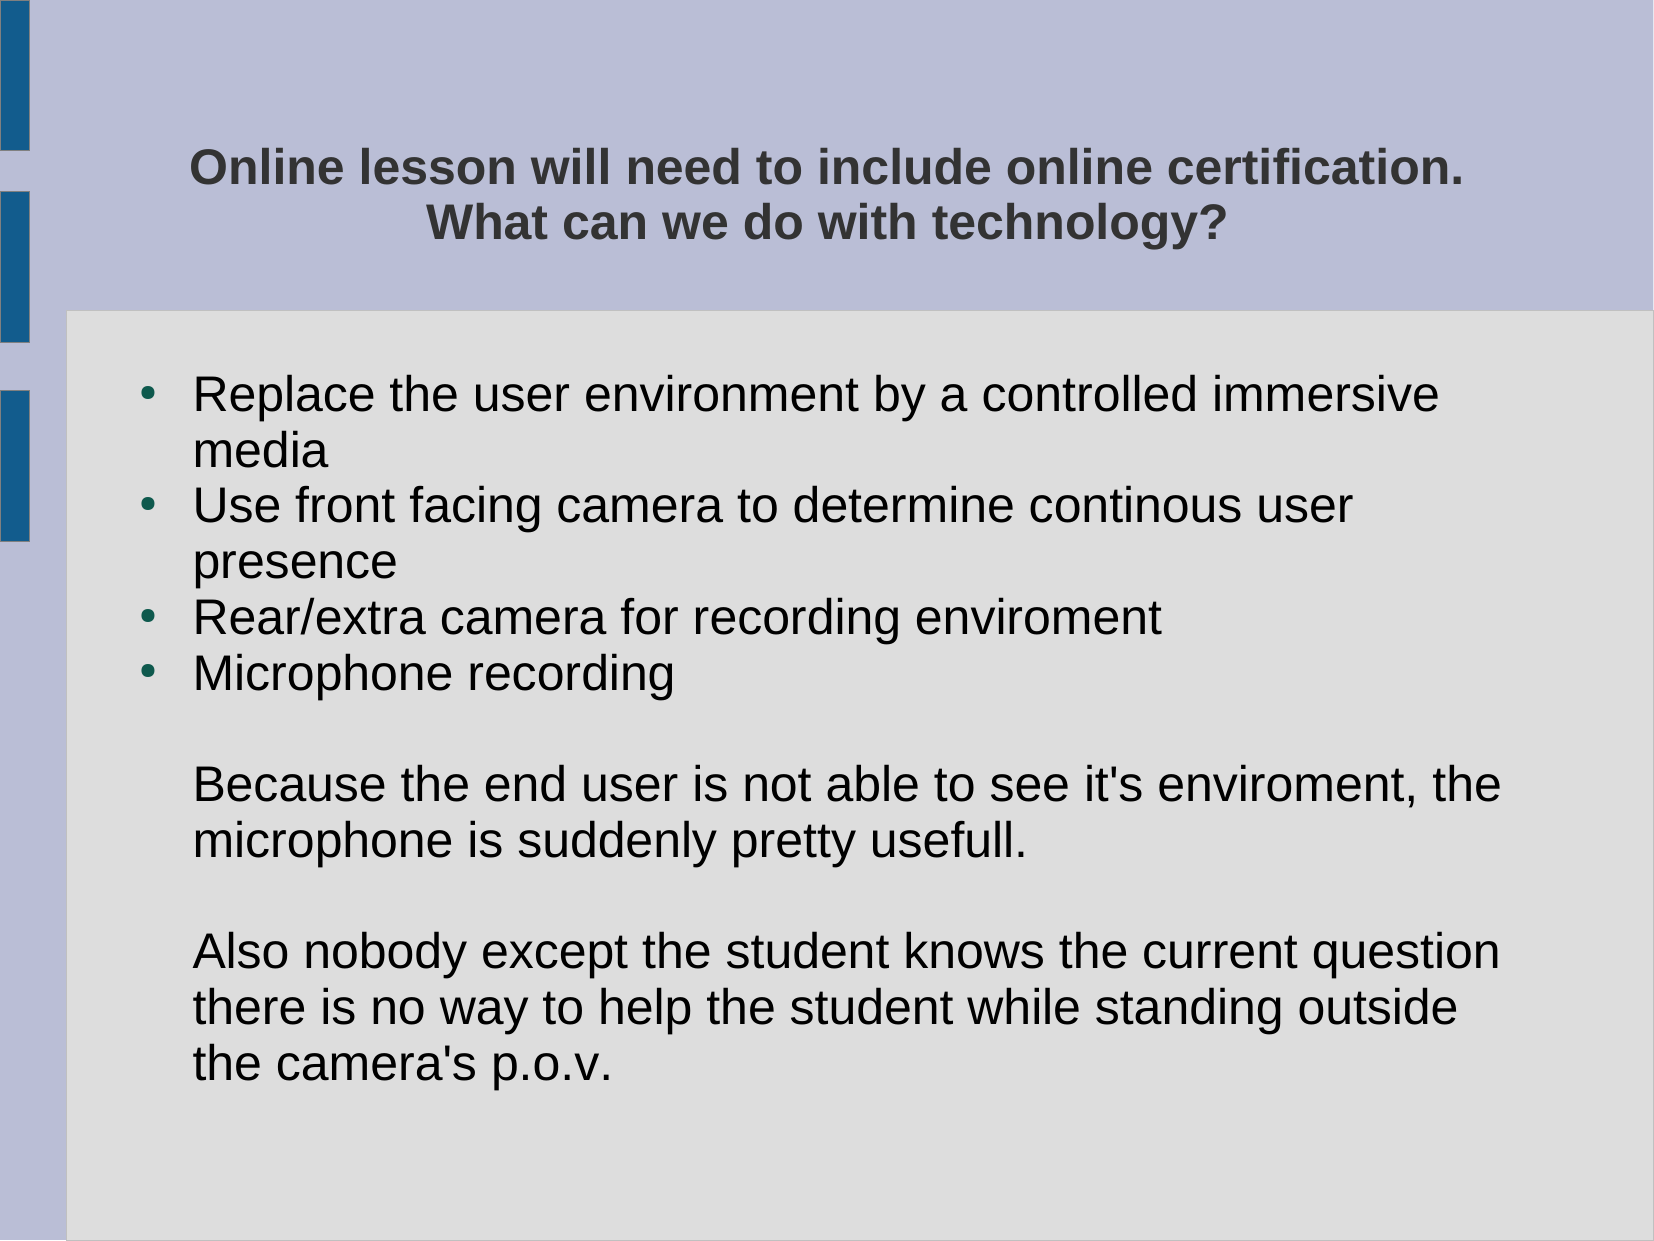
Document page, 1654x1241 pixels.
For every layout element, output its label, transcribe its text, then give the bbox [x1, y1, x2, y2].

list Replace the user environment by a controlled immersive media Use front facing camera to determine continous user presence Rear/extra camera for recording enviroment Microphone recording Because the end user is not able to see it's enviroment, the microphone is suddenly pretty usefull. Also nobody except the student knows the current question there is no way to help the student while standing outside the camera's p.o.v. [121, 366, 1534, 1203]
title Online lesson will need to include online certification. What can we do with technology? [121, 91, 1534, 299]
